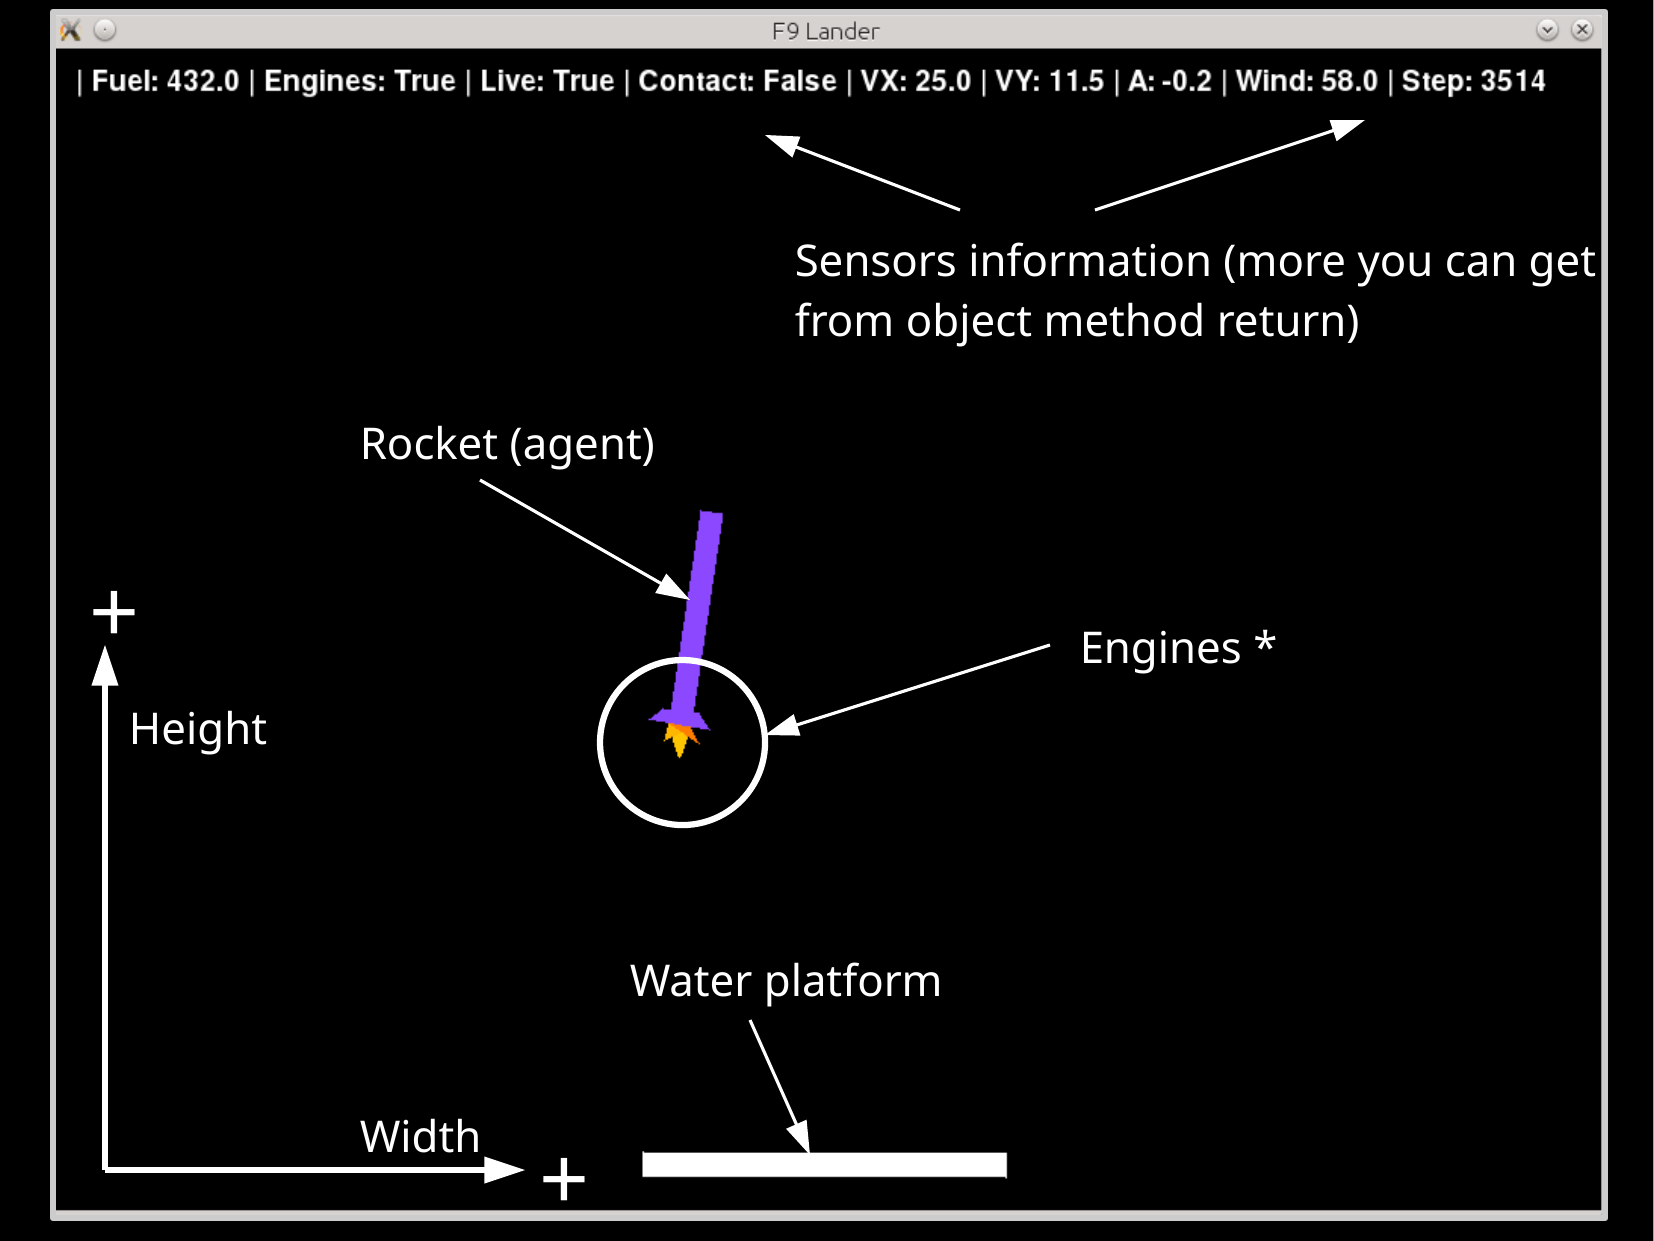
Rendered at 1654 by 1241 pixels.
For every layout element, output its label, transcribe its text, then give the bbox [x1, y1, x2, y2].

text_box Height [114, 690, 505, 757]
text_box Engines * [1065, 608, 1456, 676]
text_box + [525, 1110, 826, 1227]
text_box Width [345, 1098, 736, 1165]
text_box [0, 0, 1654, 1241]
text_box Sensors information (more you can get from object method return) [780, 222, 1654, 340]
picture [513, 1165, 525, 1169]
picture [56, 15, 1603, 1216]
text_box + [75, 543, 376, 661]
text_box Rocket (agent) [345, 405, 736, 472]
text_box Water platform [615, 942, 1006, 1009]
